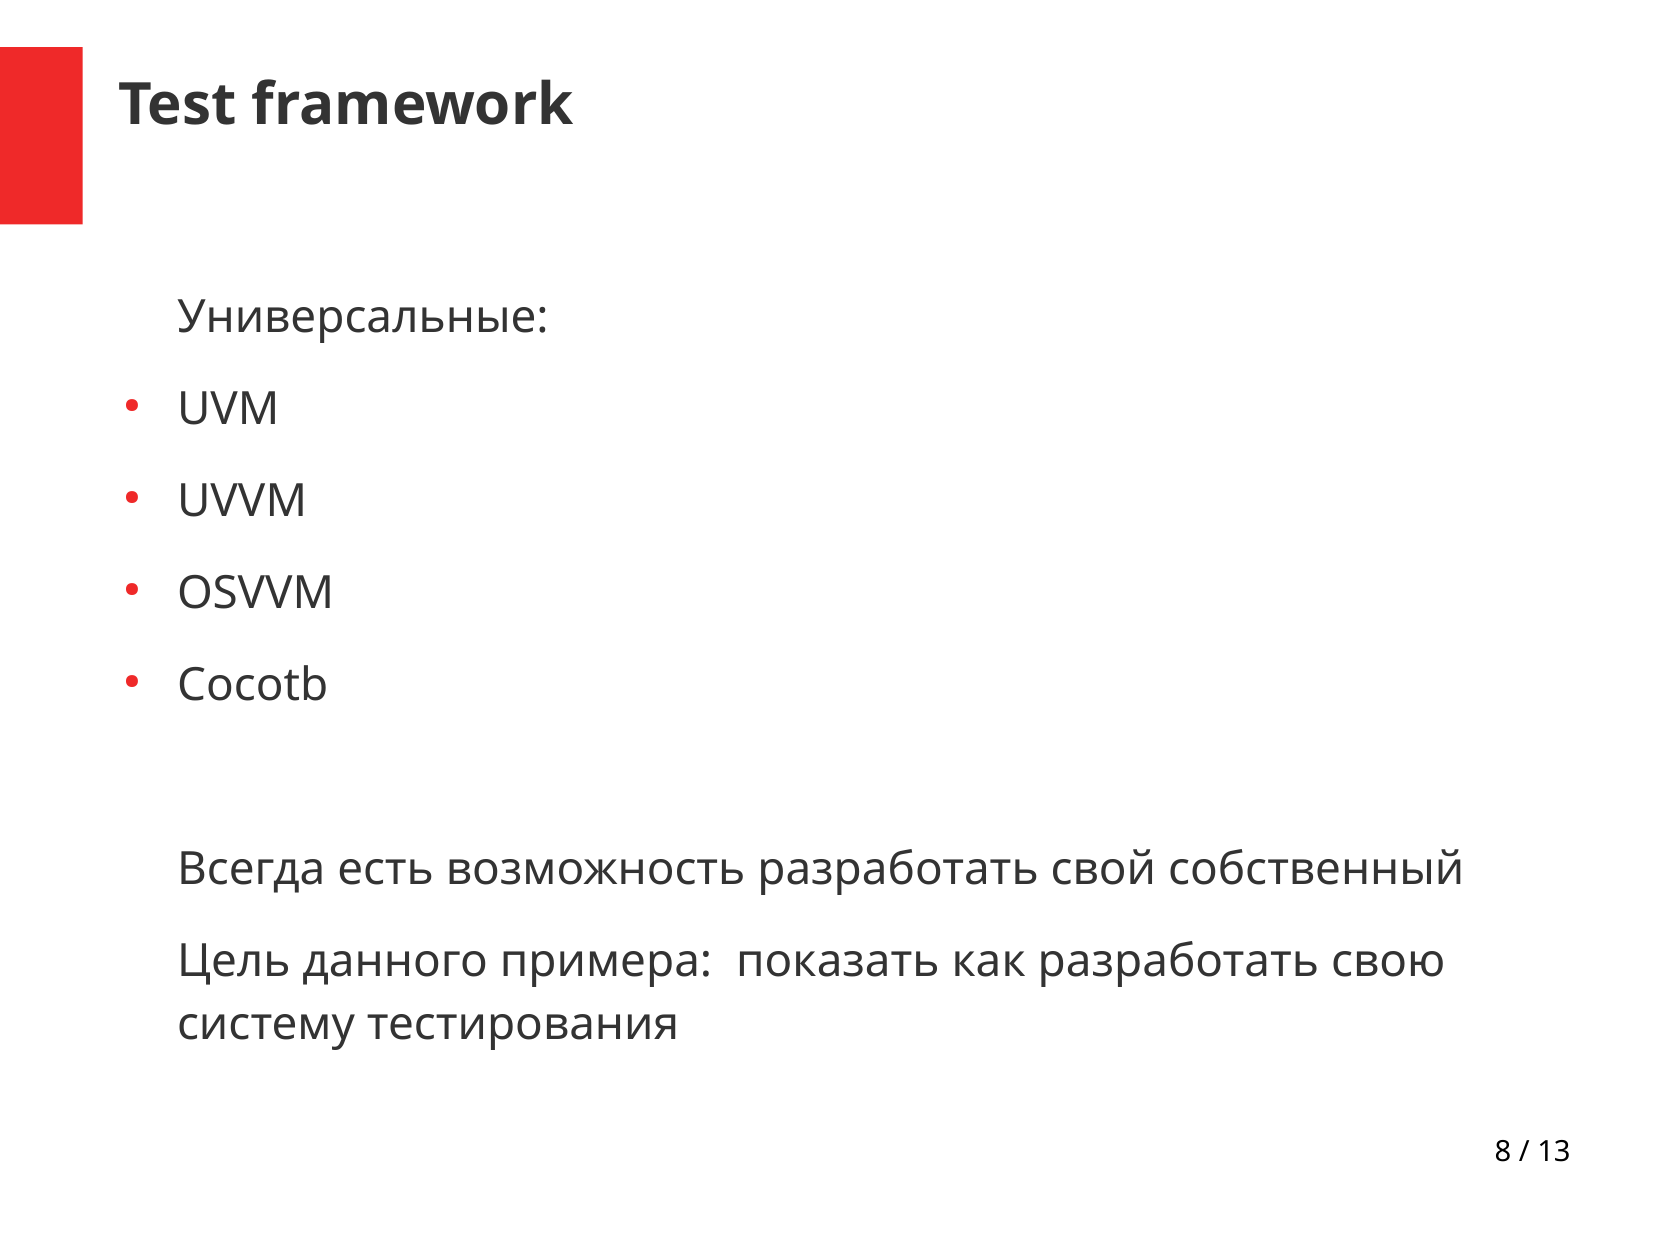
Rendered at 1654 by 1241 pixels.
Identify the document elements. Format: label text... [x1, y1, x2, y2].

list Универсальные: UVM UVVM OSVVM Cocotb Всегда есть возможность разработать свой собственный Цель данного примера: показать как разработать свою систему тестирования [106, 283, 1524, 543]
title Test framework [118, 49, 1571, 154]
